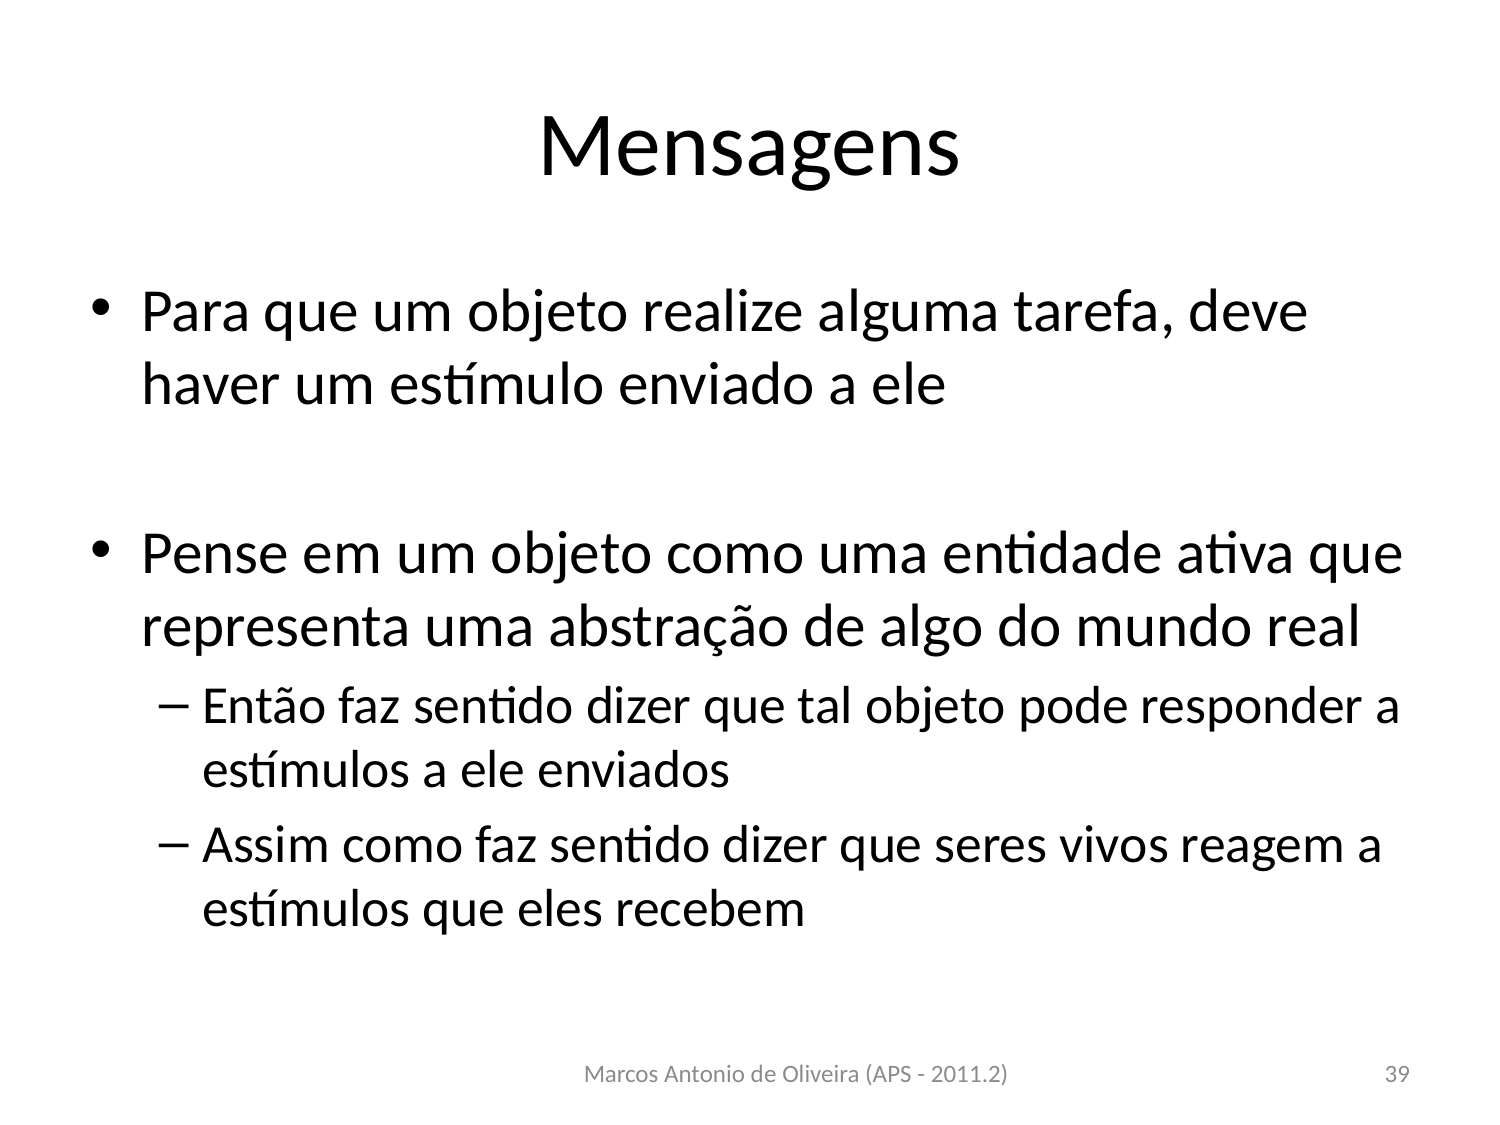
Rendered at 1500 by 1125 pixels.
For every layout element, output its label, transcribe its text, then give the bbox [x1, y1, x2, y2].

footer Marcos Antonio de Oliveira (APS - 2011.2) [512, 1042, 1074, 1103]
list Para que um objeto realize alguma tarefa, deve haver um estímulo enviado a ele Pense em um objeto como uma entidade ativa que representa uma abstração de algo do mundo real Então faz sentido dizer que tal objeto pode responder a estímulos a ele enviados Assim como faz sentido dizer que seres vivos reagem a estímulos que eles recebem [75, 262, 1425, 1005]
slide_number <número> [1074, 1042, 1425, 1103]
title Mensagens [75, 45, 1425, 233]
